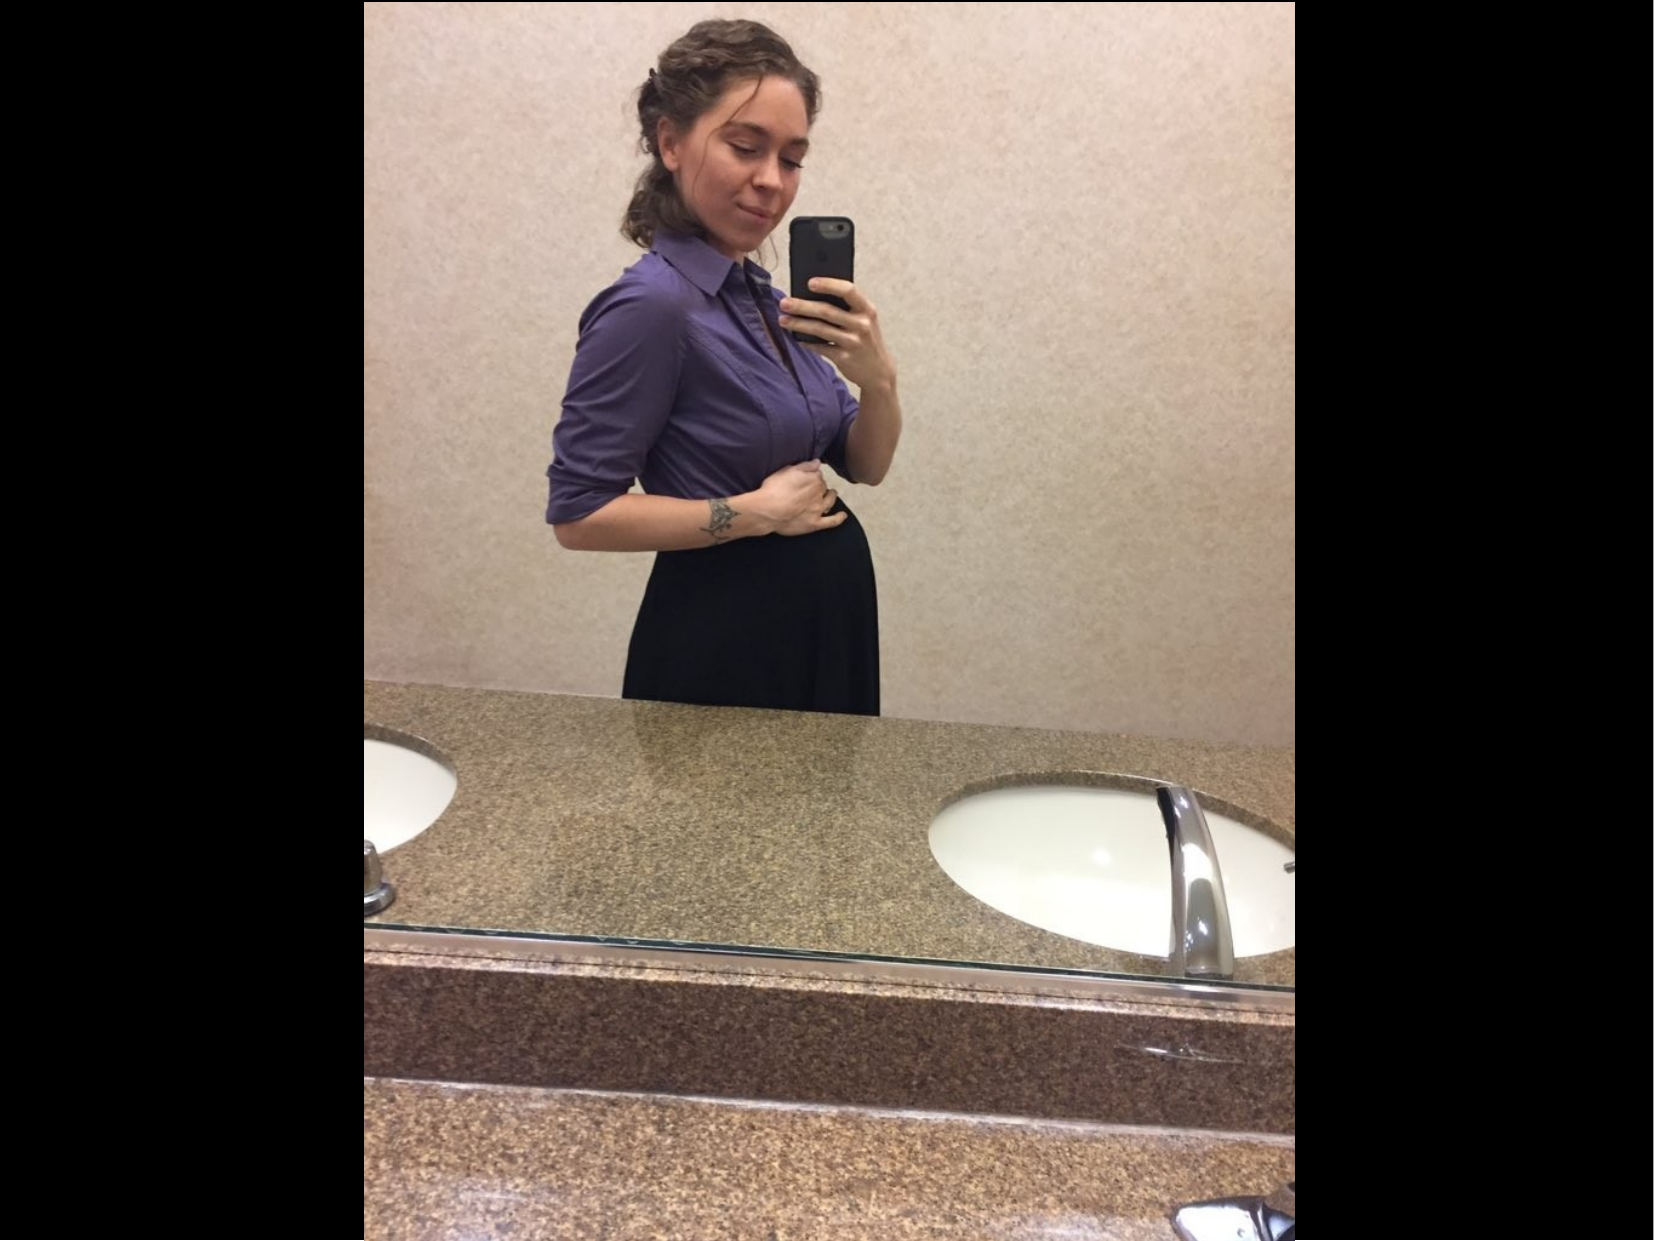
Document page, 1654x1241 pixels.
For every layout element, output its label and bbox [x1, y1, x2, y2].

picture [364, 2, 1295, 1241]
